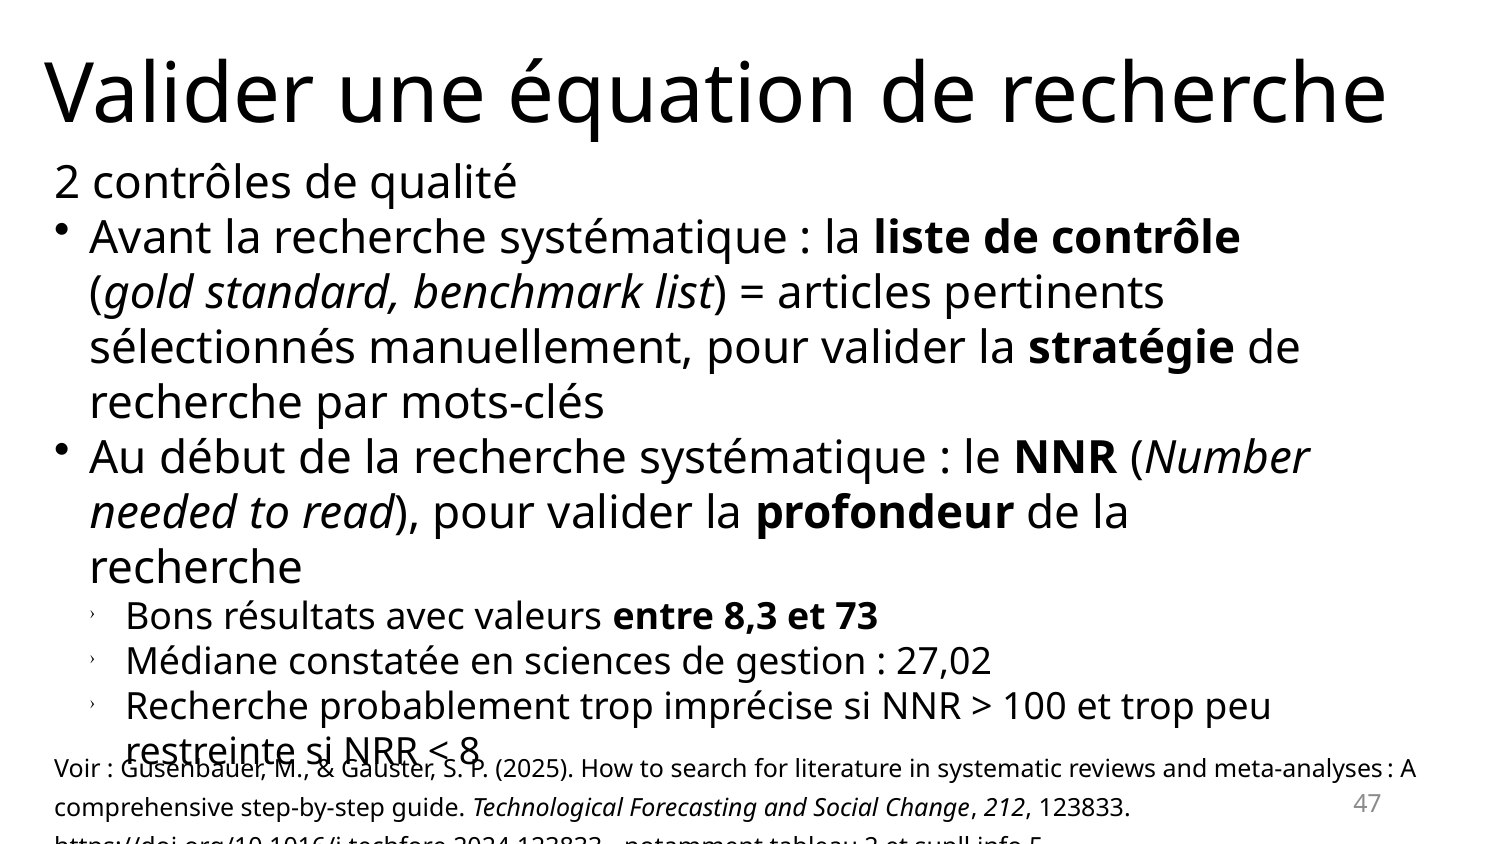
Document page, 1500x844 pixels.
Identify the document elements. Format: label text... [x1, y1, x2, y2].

text_box Voir : Gusenbauer, M., & Gauster, S. P. (2025). How to search for literature in systematic reviews and meta-analyses : A comprehensive step-by-step guide. Technological Forecasting and Social Change, 212, 123833. https://doi.org/10.1016/j.techfore.2024.123833 - notamment tableau 2 et supll info 5 [39, 738, 1447, 844]
title Valider une équation de recherche [29, 14, 1500, 178]
text_box 2 contrôles de qualité Avant la recherche systématique : la liste de contrôle (gold standard, benchmark list) = articles pertinents sélectionnés manuellement, pour valider la stratégie de recherche par mots-clés Au début de la recherche systématique : le NNR (Number needed to read), pour valider la profondeur de la recherche Bons résultats avec valeurs entre 8,3 et 73 Médiane constatée en sciences de gestion : 27,02 Recherche probablement trop imprécise si NNR > 100 et trop peu restreinte si NRR < 8 [39, 144, 1359, 738]
